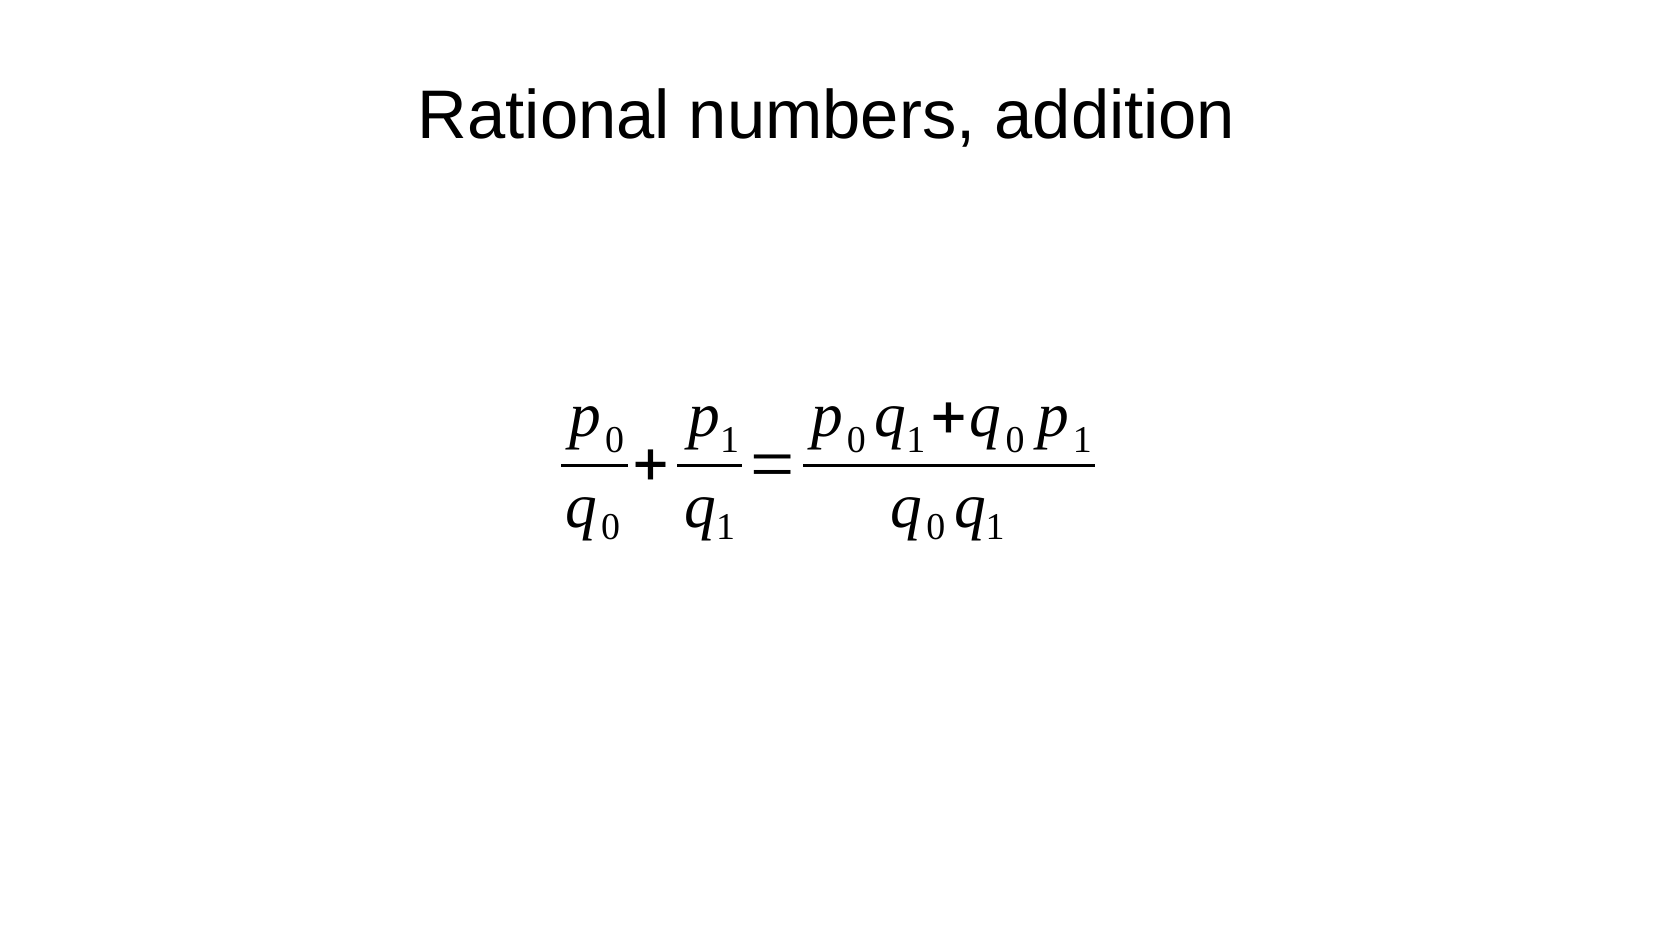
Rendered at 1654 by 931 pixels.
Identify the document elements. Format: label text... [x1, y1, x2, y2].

title Rational numbers, addition [82, 37, 1571, 193]
chart [541, 380, 1112, 550]
